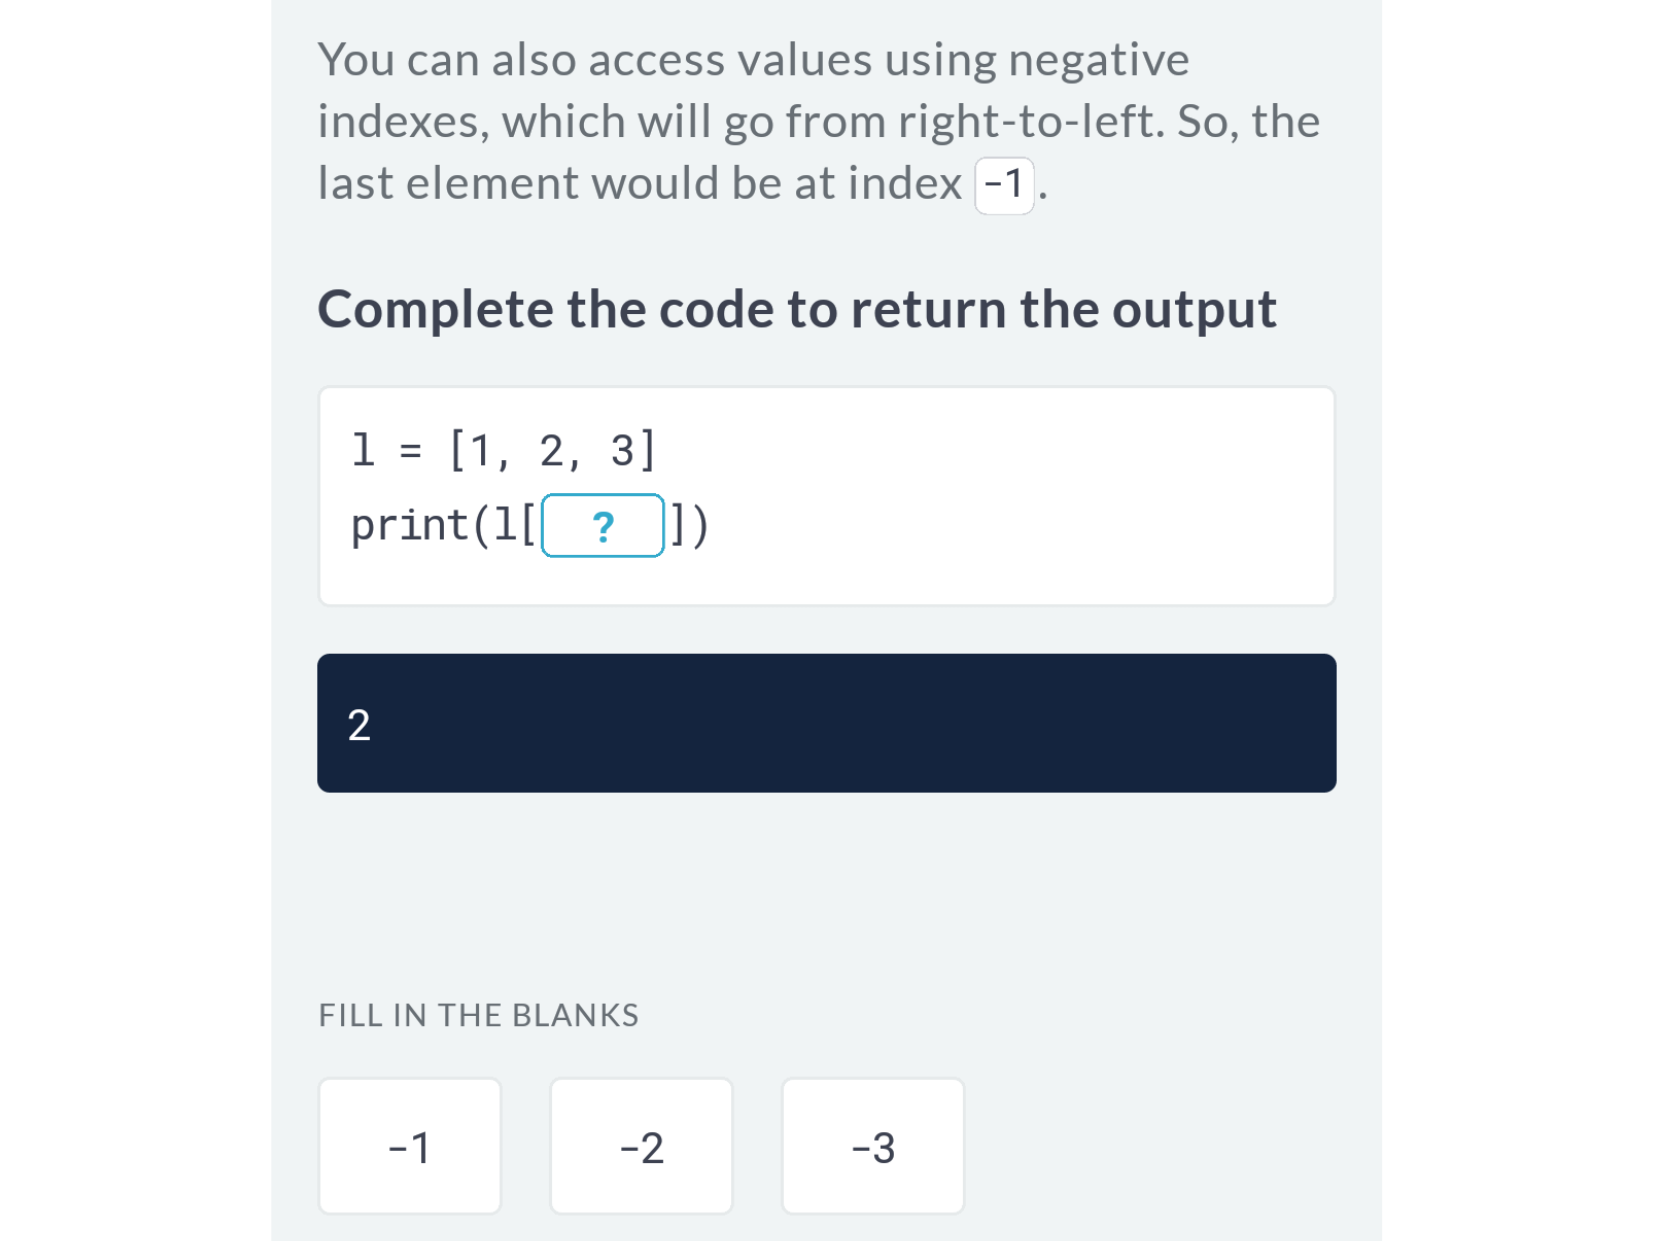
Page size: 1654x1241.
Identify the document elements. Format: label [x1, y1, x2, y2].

picture [271, 0, 1383, 1241]
